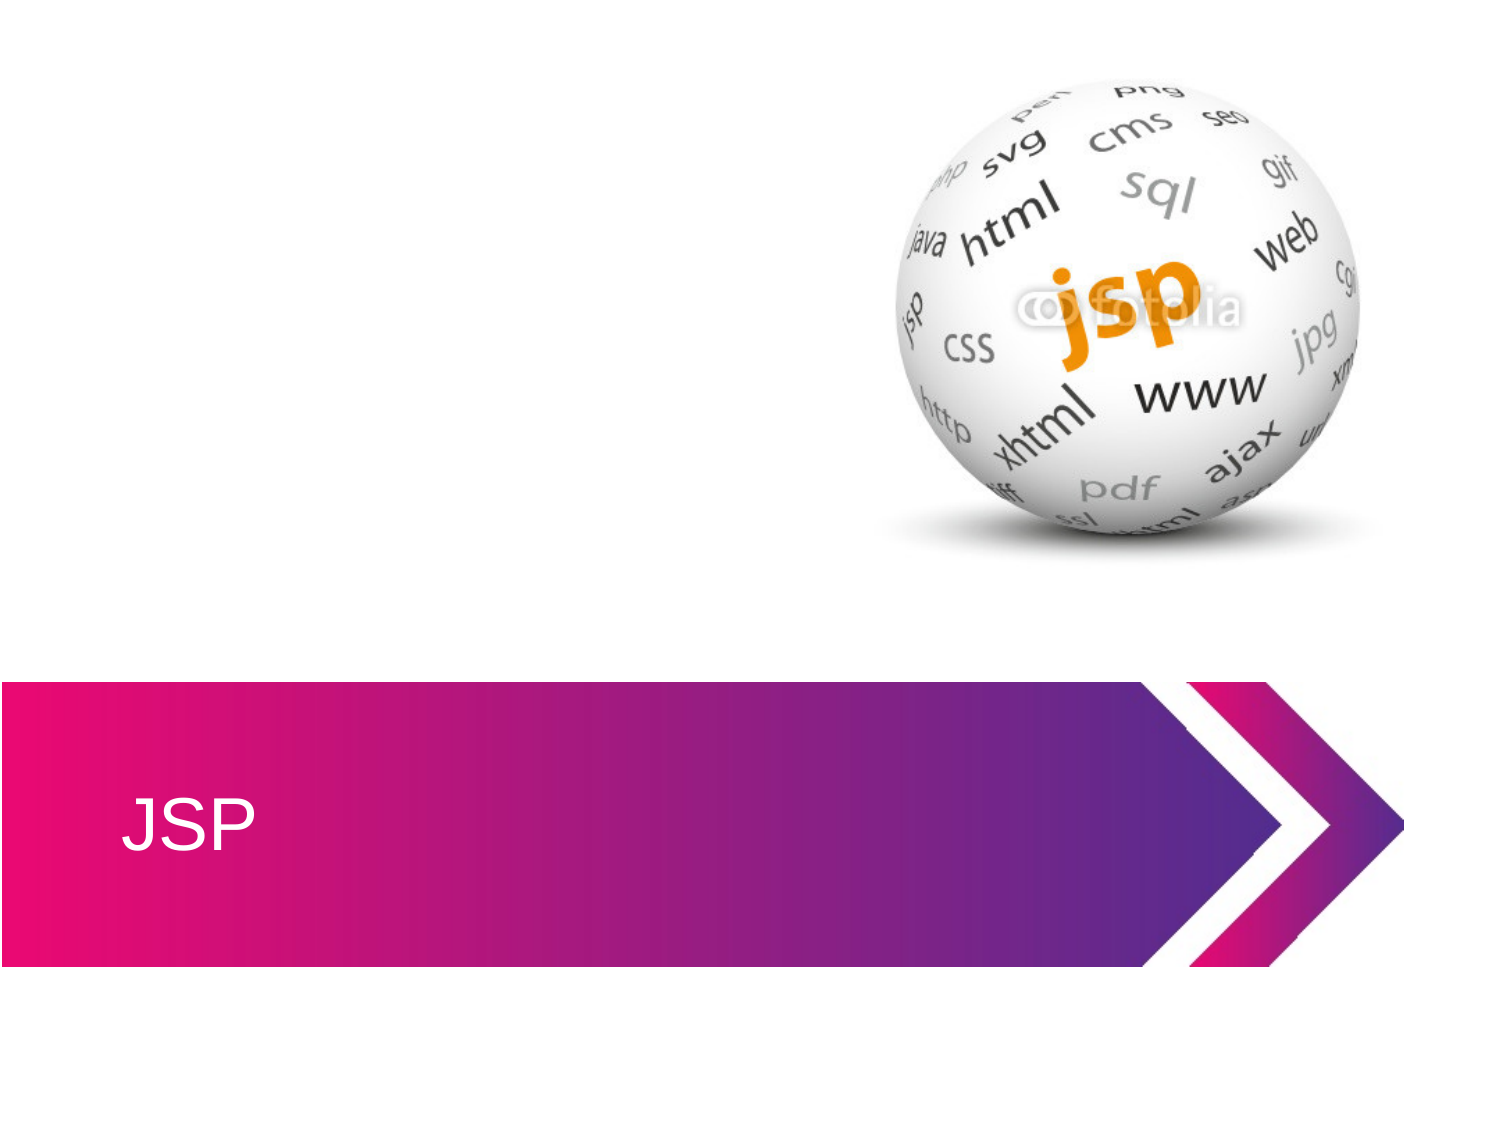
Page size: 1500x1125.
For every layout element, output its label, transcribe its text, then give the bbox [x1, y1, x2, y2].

text_box JSP [106, 775, 804, 875]
picture [850, 35, 1406, 579]
picture [2, 682, 1404, 967]
